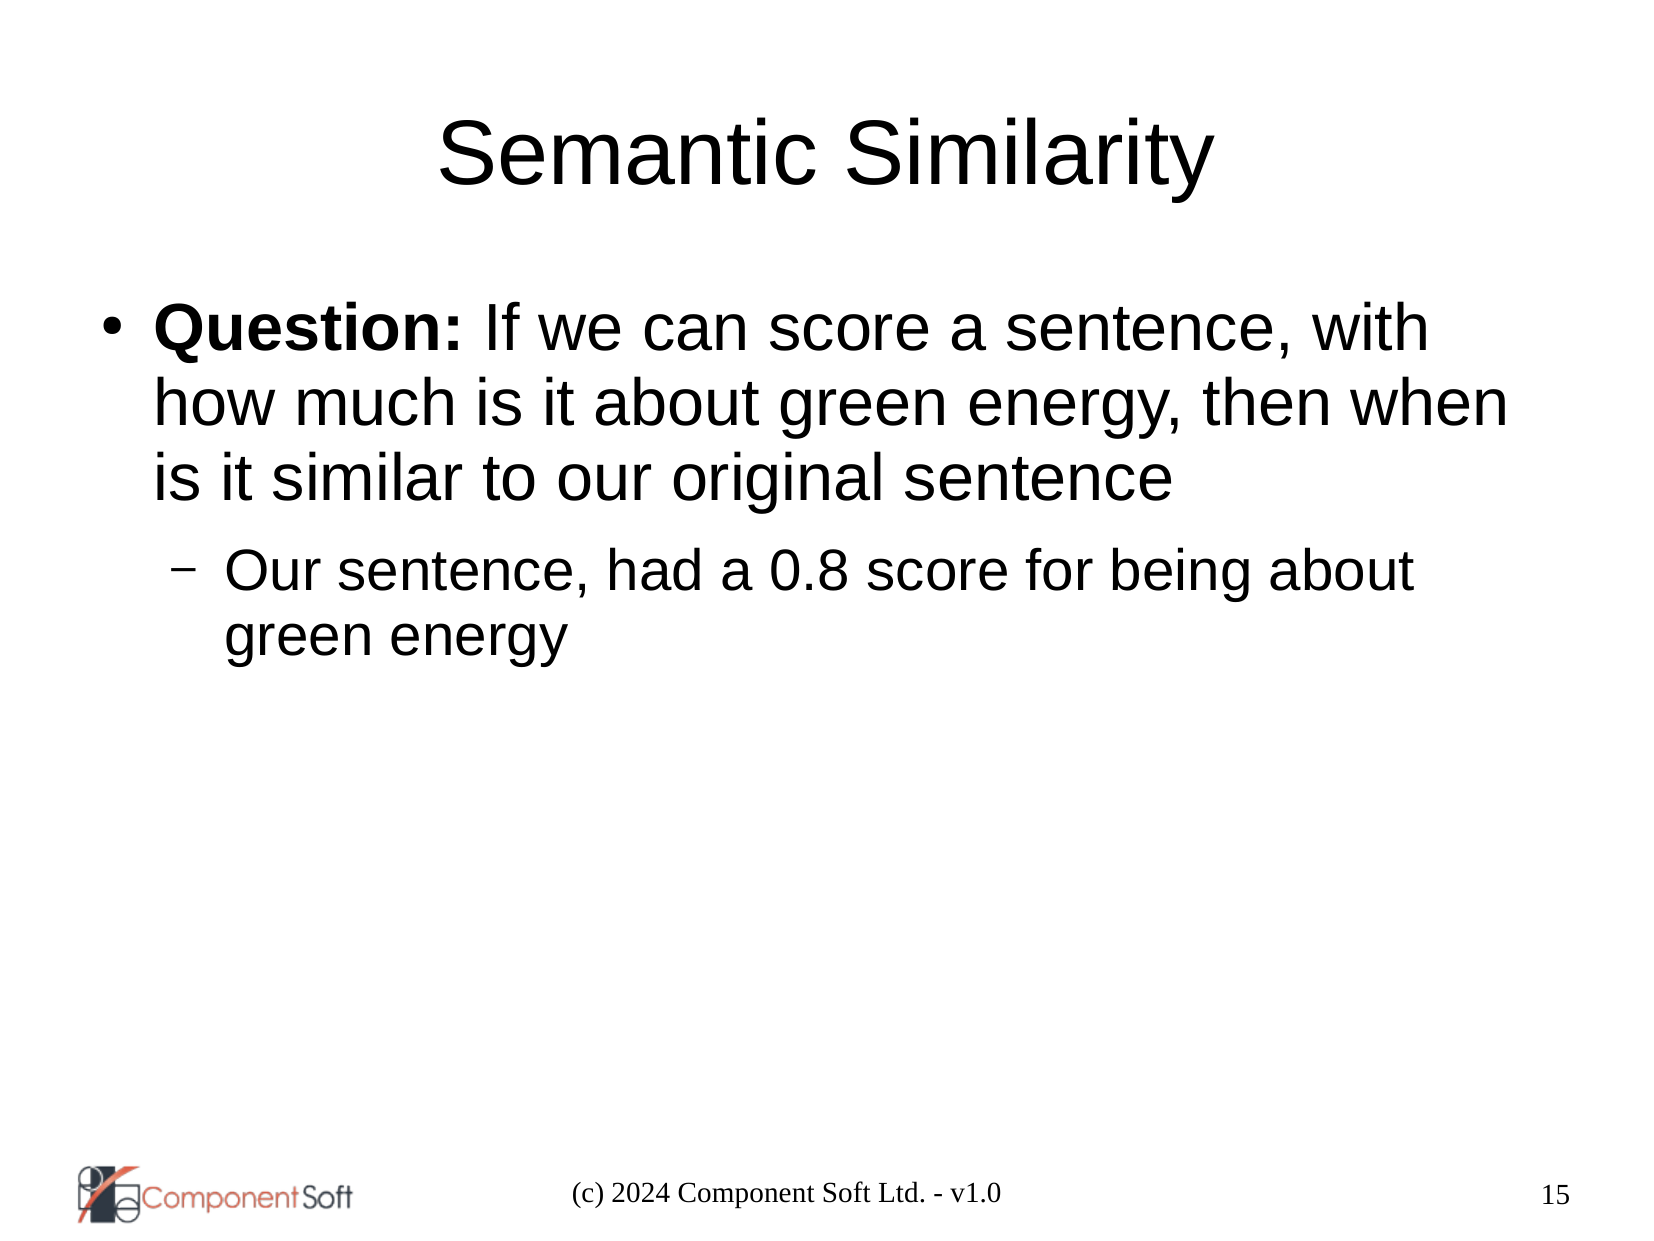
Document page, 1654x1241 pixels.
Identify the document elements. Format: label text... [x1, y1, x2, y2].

picture [75, 1162, 357, 1227]
list Question: If we can score a sentence, with how much is it about green energy, then when is it similar to our original sentence Our sentence, had a 0.8 score for being about green energy [82, 290, 1571, 1010]
title Semantic Similarity [82, 49, 1571, 257]
